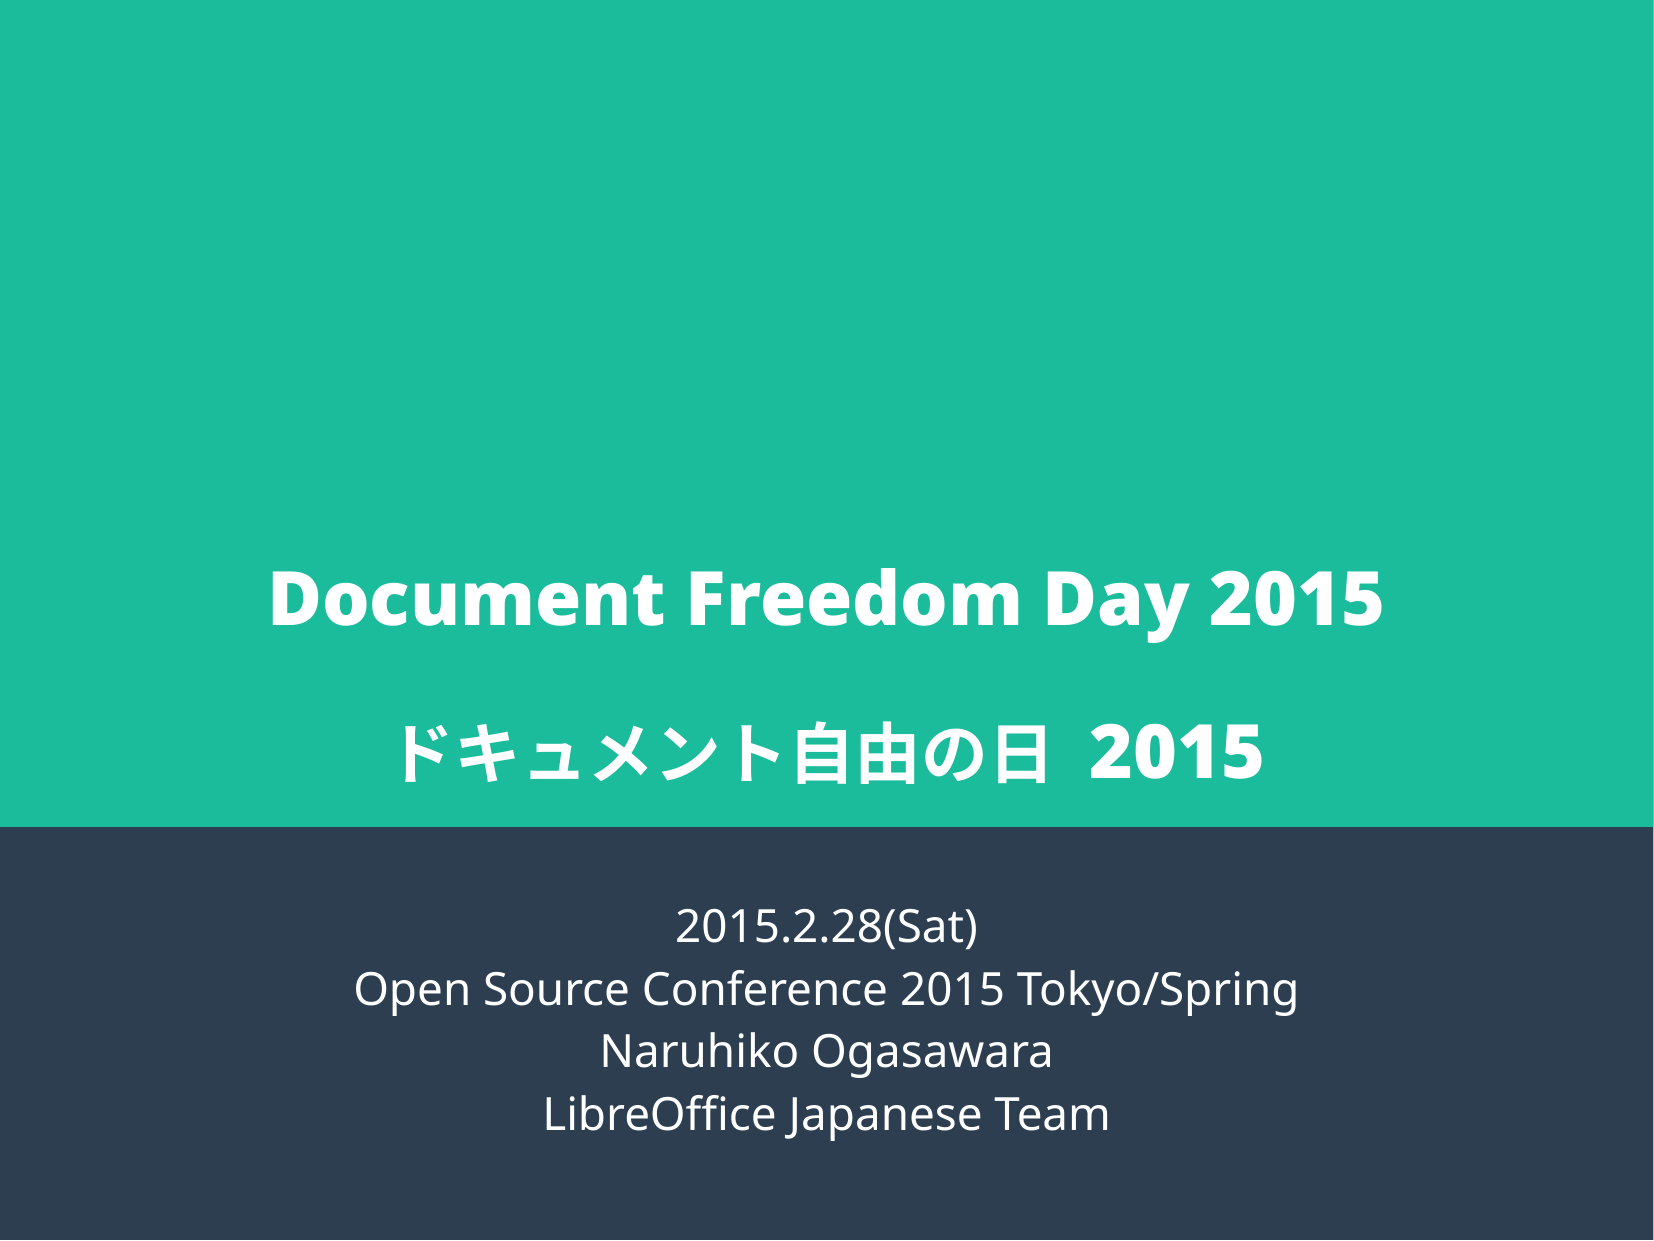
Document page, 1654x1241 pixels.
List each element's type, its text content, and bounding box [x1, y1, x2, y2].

subtitle 2015.2.28(Sat) Open Source Conference 2015 Tokyo/Spring Naruhiko Ogasawara LibreOffice Japanese Team [59, 856, 1595, 1182]
title Document Freedom Day 2015 ドキュメント自由の日 2015 [59, 533, 1595, 856]
